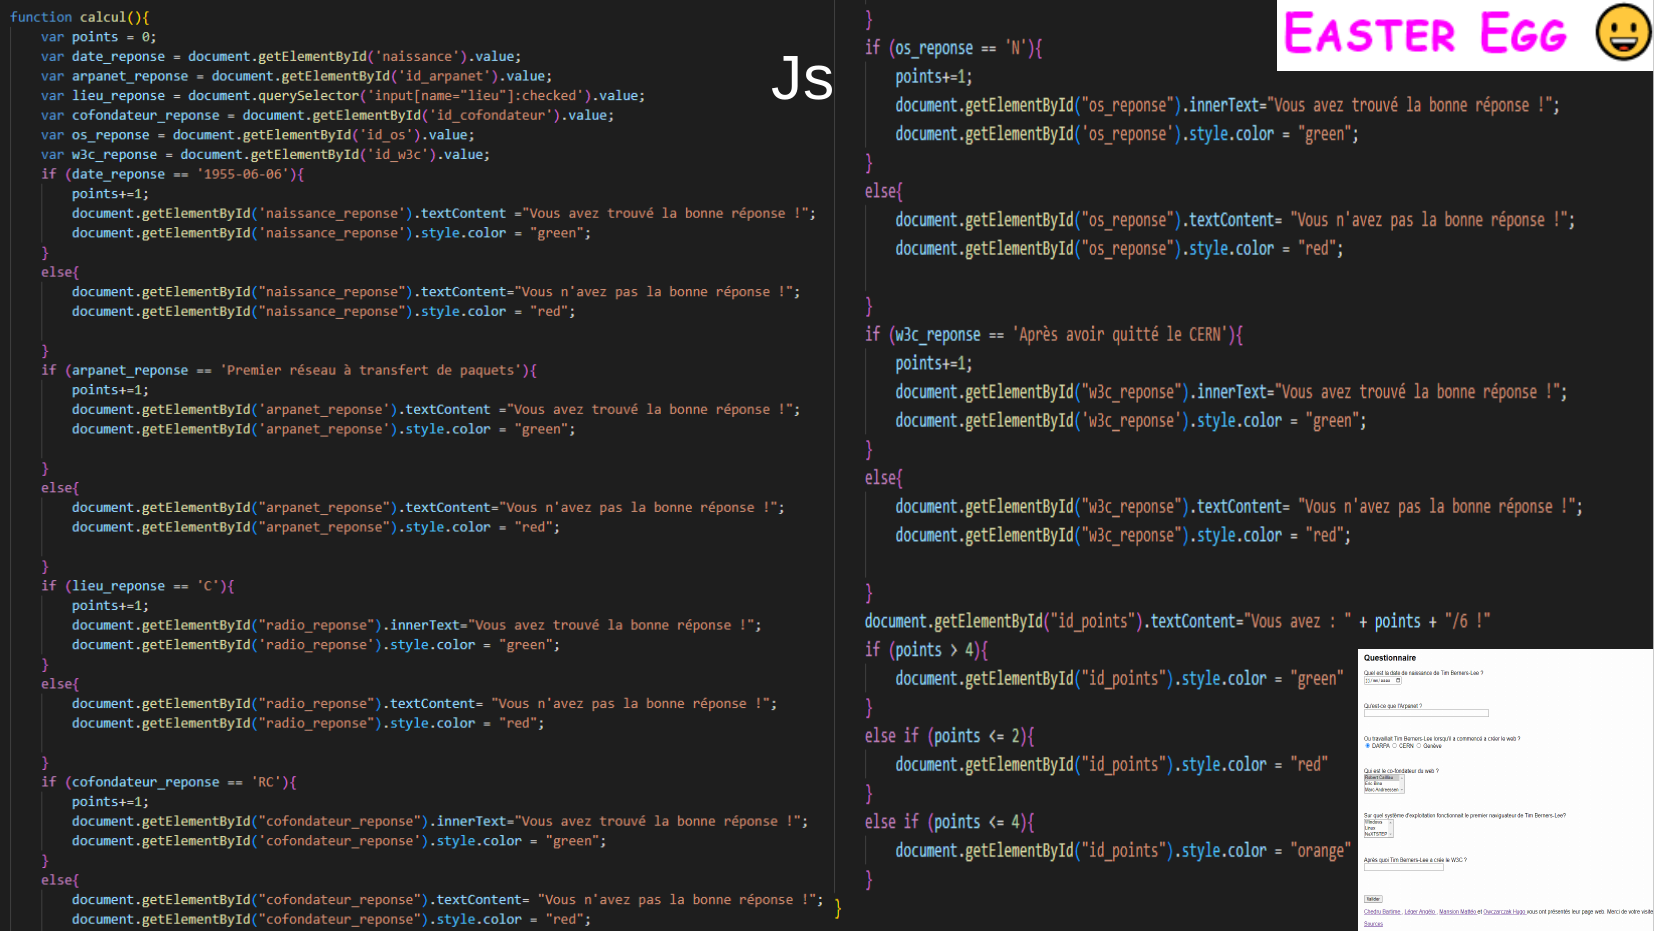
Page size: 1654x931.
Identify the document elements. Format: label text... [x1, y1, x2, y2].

title Js [59, 0, 1548, 156]
picture [0, 0, 1654, 931]
